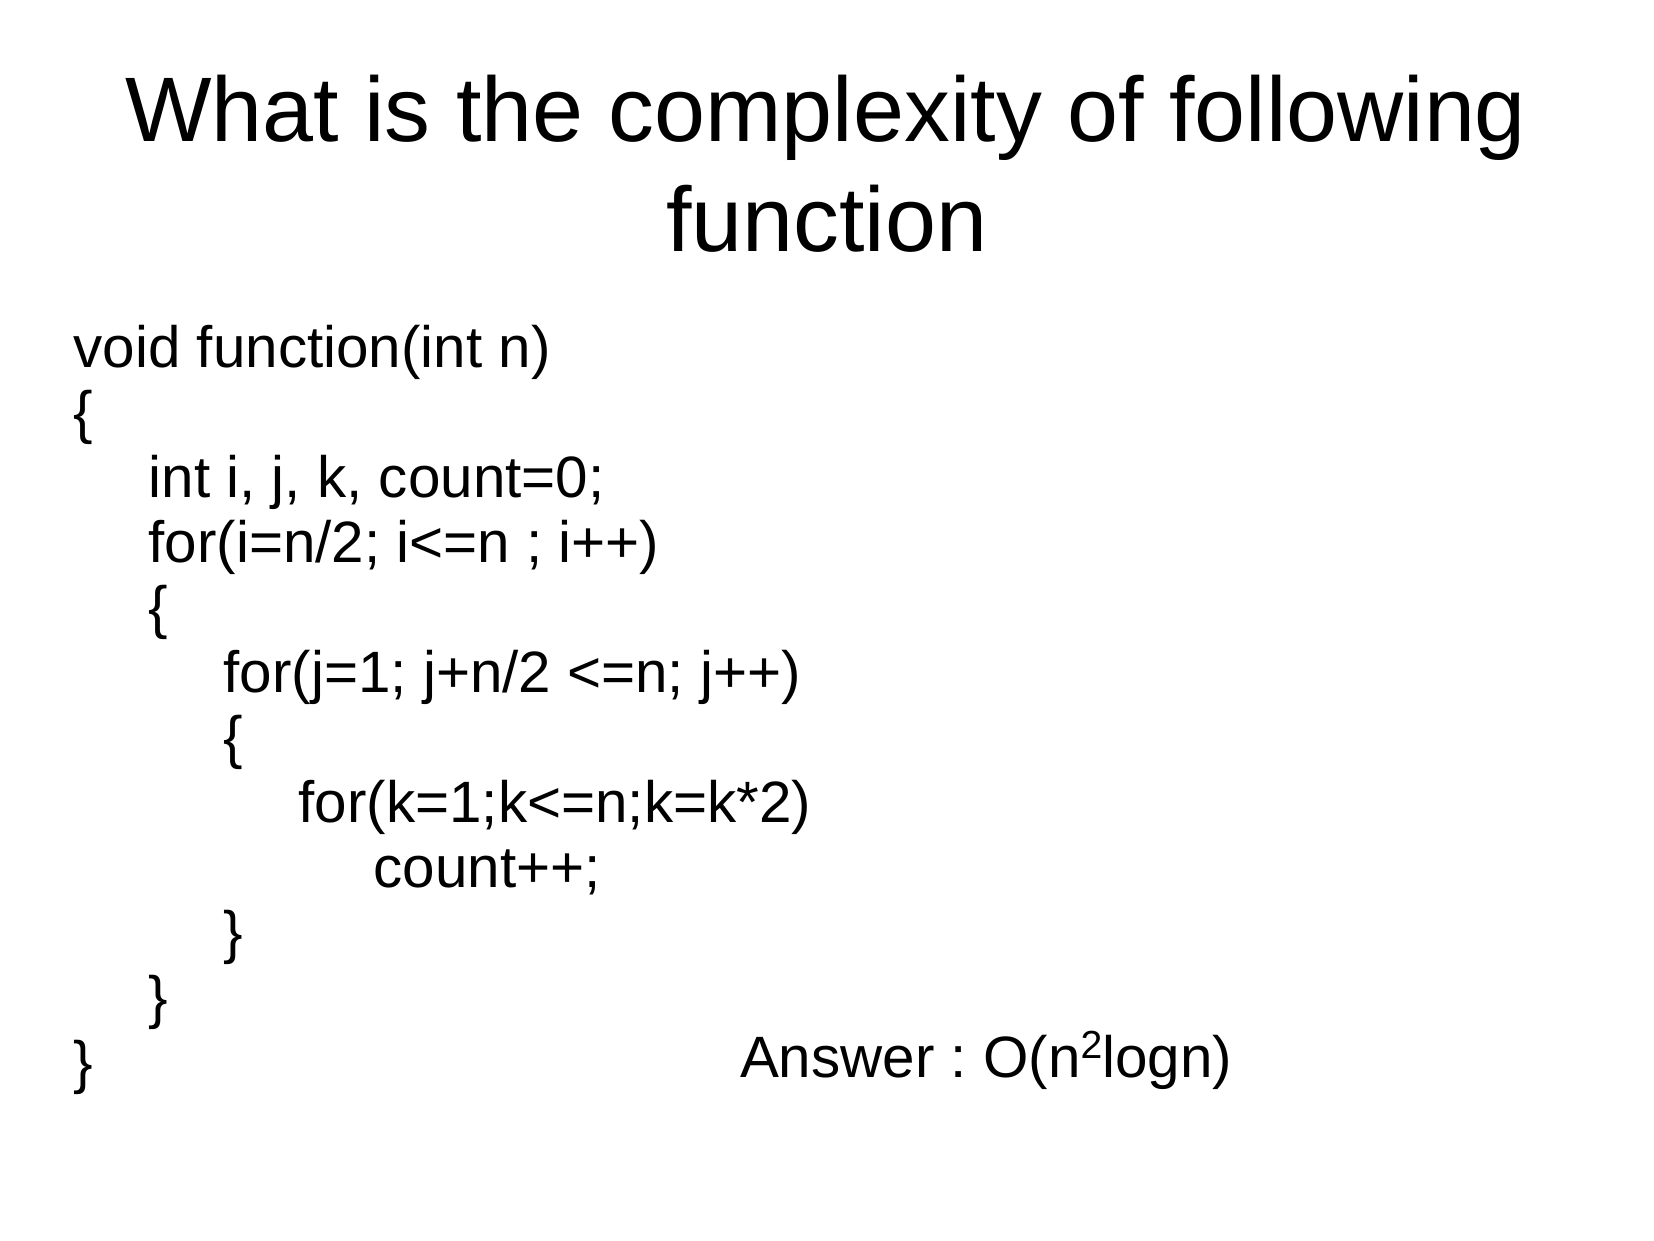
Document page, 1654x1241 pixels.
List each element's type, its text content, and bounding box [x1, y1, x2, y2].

text_box Answer : O(n2logn) [484, 1015, 1489, 1096]
text_box void function(int n) { int i, j, k, count=0; for(i=n/2; i<=n ; i++) { for(j=1; j+n/2 <=n; j++) { for(k=1;k<=n;k=k*2) count++; } } } [59, 307, 1607, 1105]
title What is the complexity of following function [82, 49, 1571, 257]
